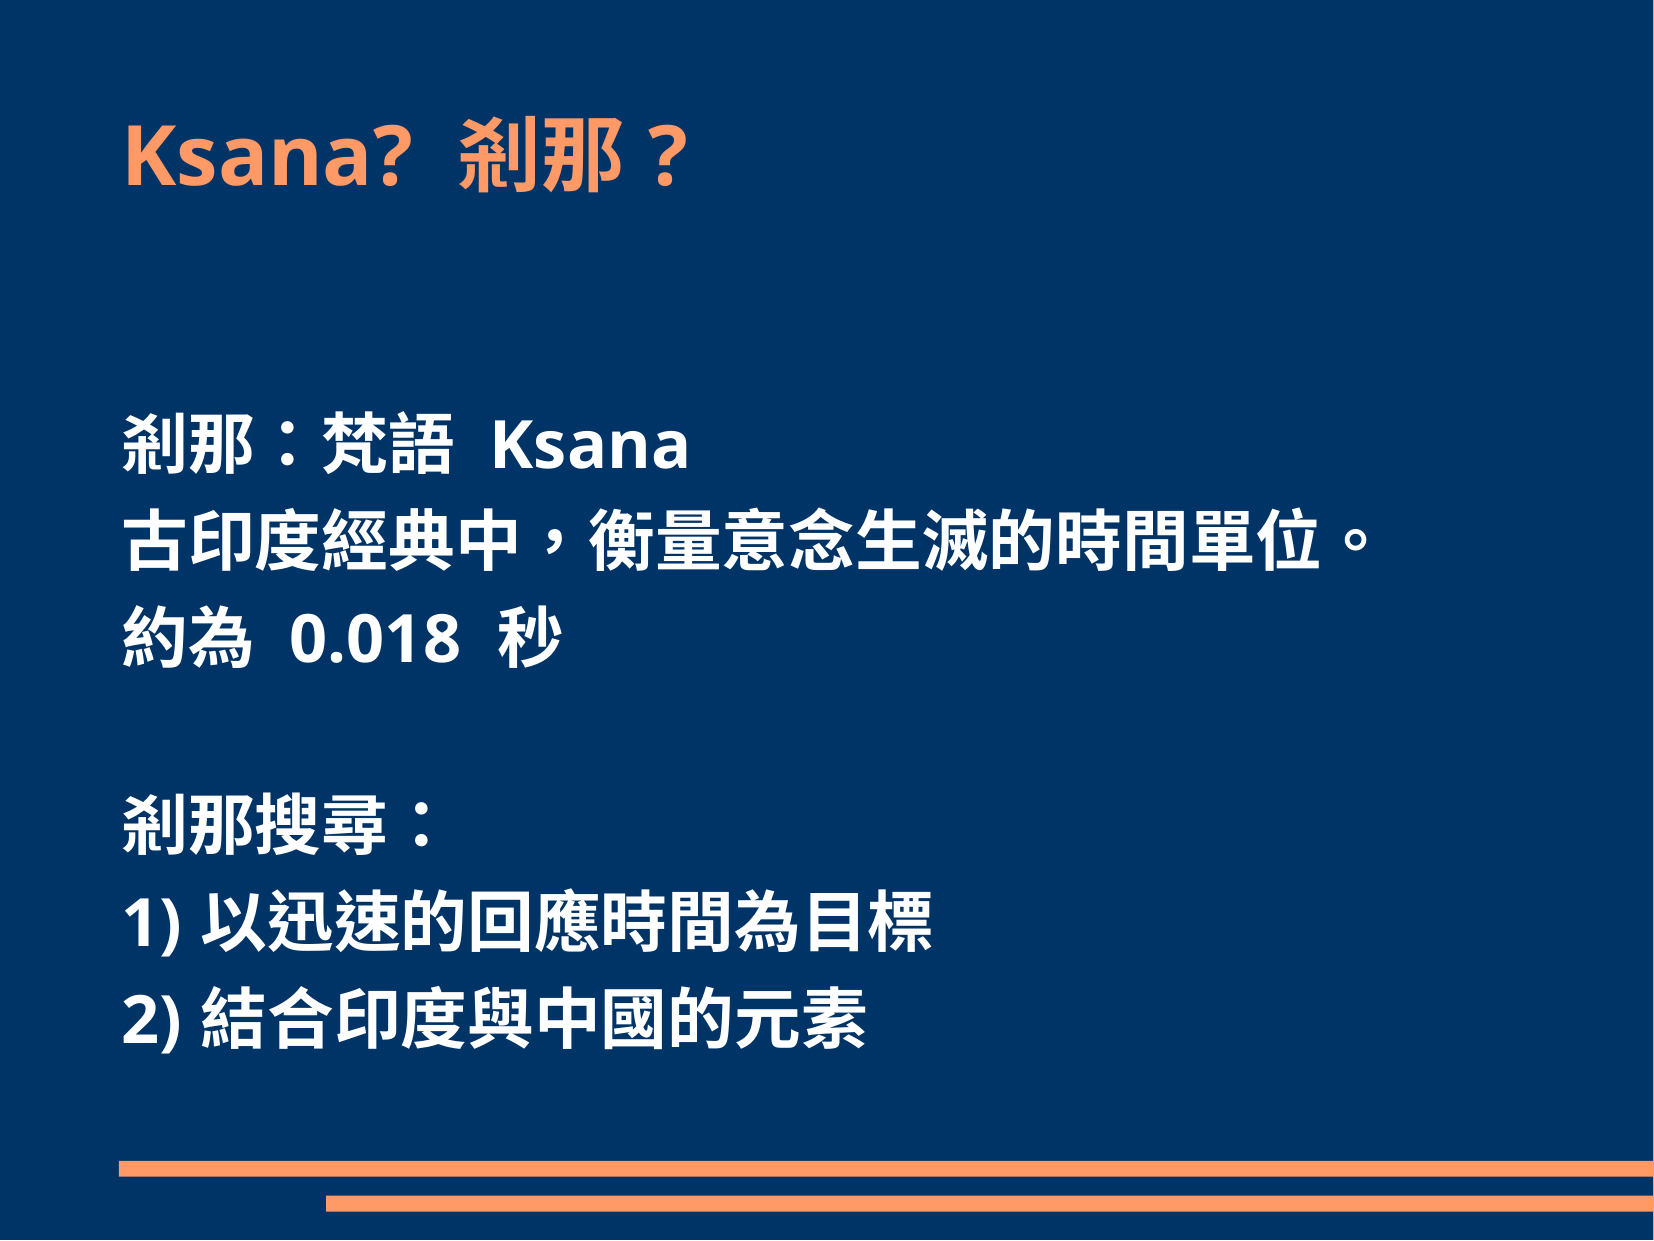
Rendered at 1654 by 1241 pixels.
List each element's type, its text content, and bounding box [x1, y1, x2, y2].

title Ksana? 剎那? [121, 46, 1534, 254]
subtitle 剎那：梵語 Ksana 古印度經典中，衡量意念生滅的時間單位。 約為 0.018 秒 剎那搜尋： 1)以迅速的回應時間為目標 2)結合印度與中國的元素 [121, 322, 1561, 1132]
